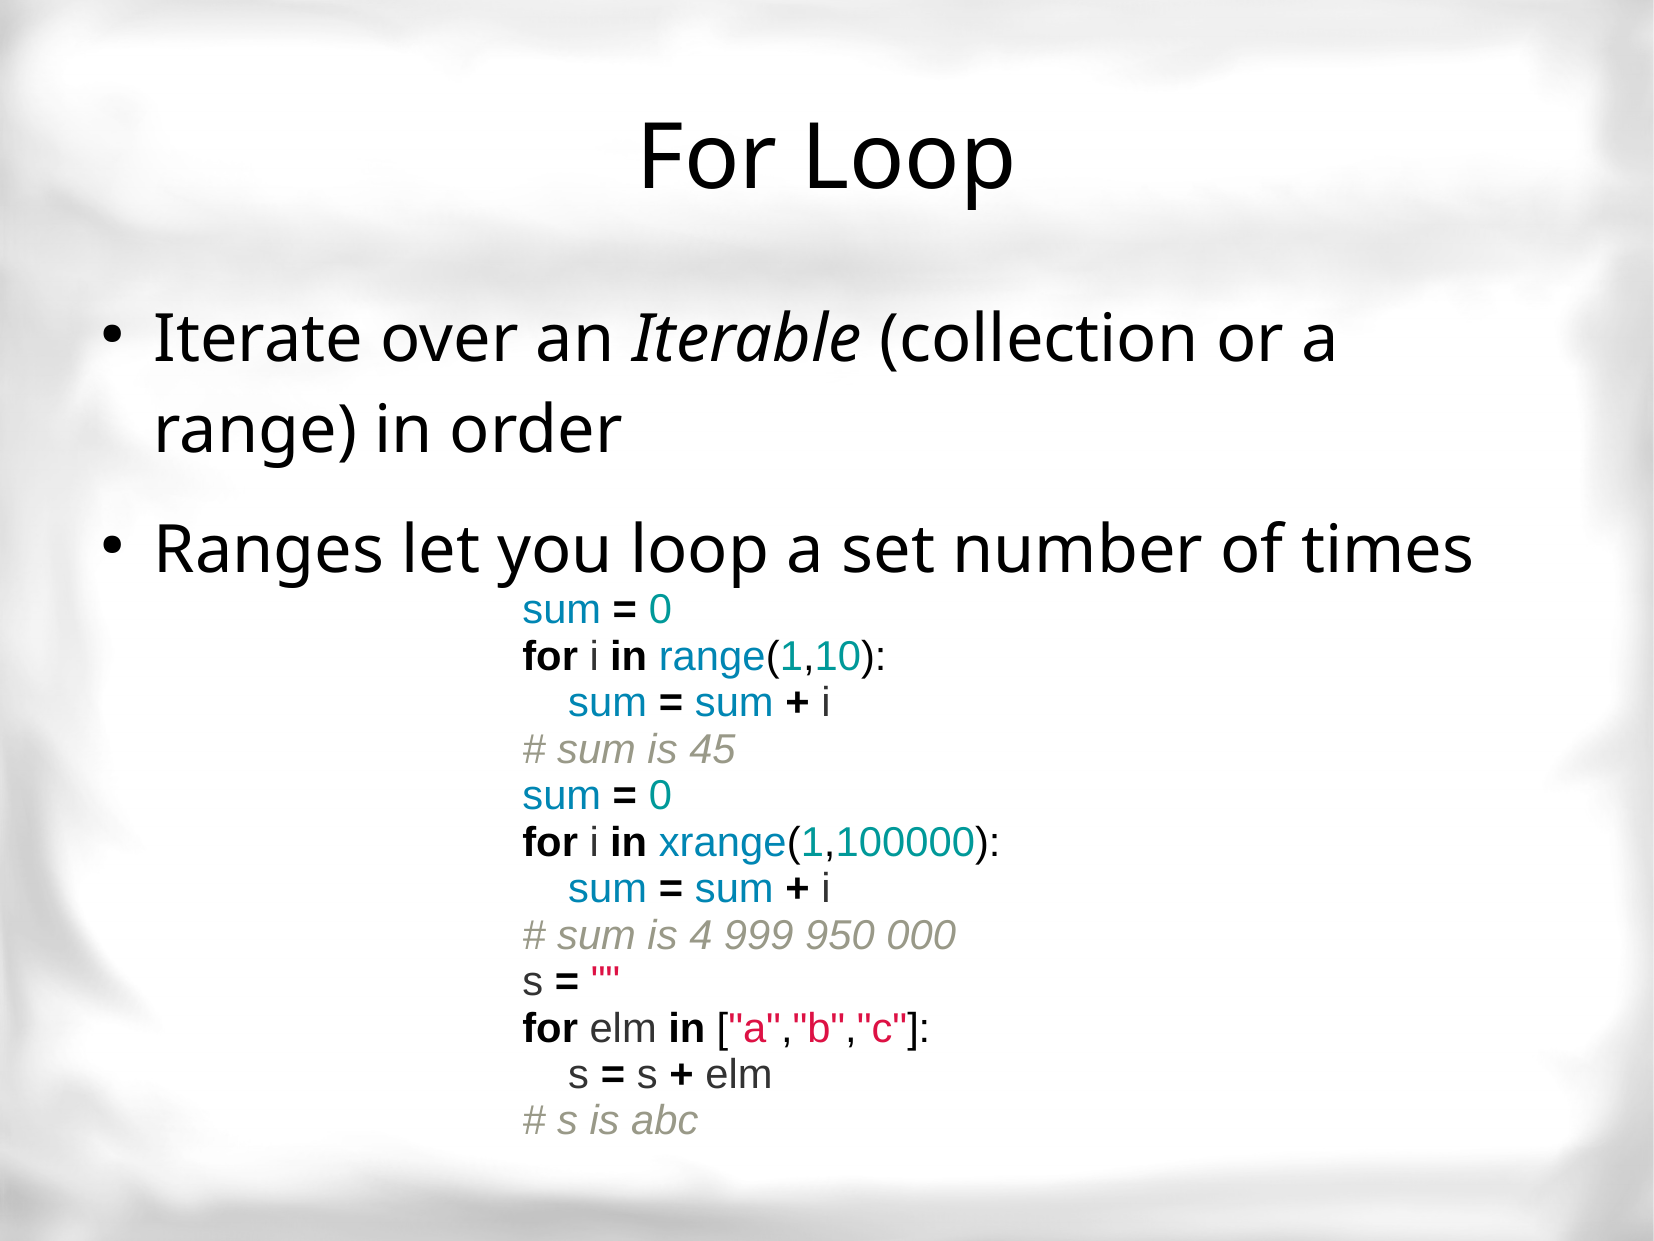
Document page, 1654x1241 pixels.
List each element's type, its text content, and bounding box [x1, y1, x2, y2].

text_box sum = 0 for i in range(1,10): sum = sum + i # sum is 45 sum = 0 for i in xrange(1,100000): sum = sum + i # sum is 4 999 950 000 s = "" for elm in ["a","b","c"]: s = s + elm # s is abc [507, 578, 1501, 1176]
title For Loop [82, 49, 1571, 257]
list Iterate over an Iterable (collection or a range) in order Ranges let you loop a set number of times [82, 290, 1538, 1010]
picture [0, 0, 1654, 1241]
